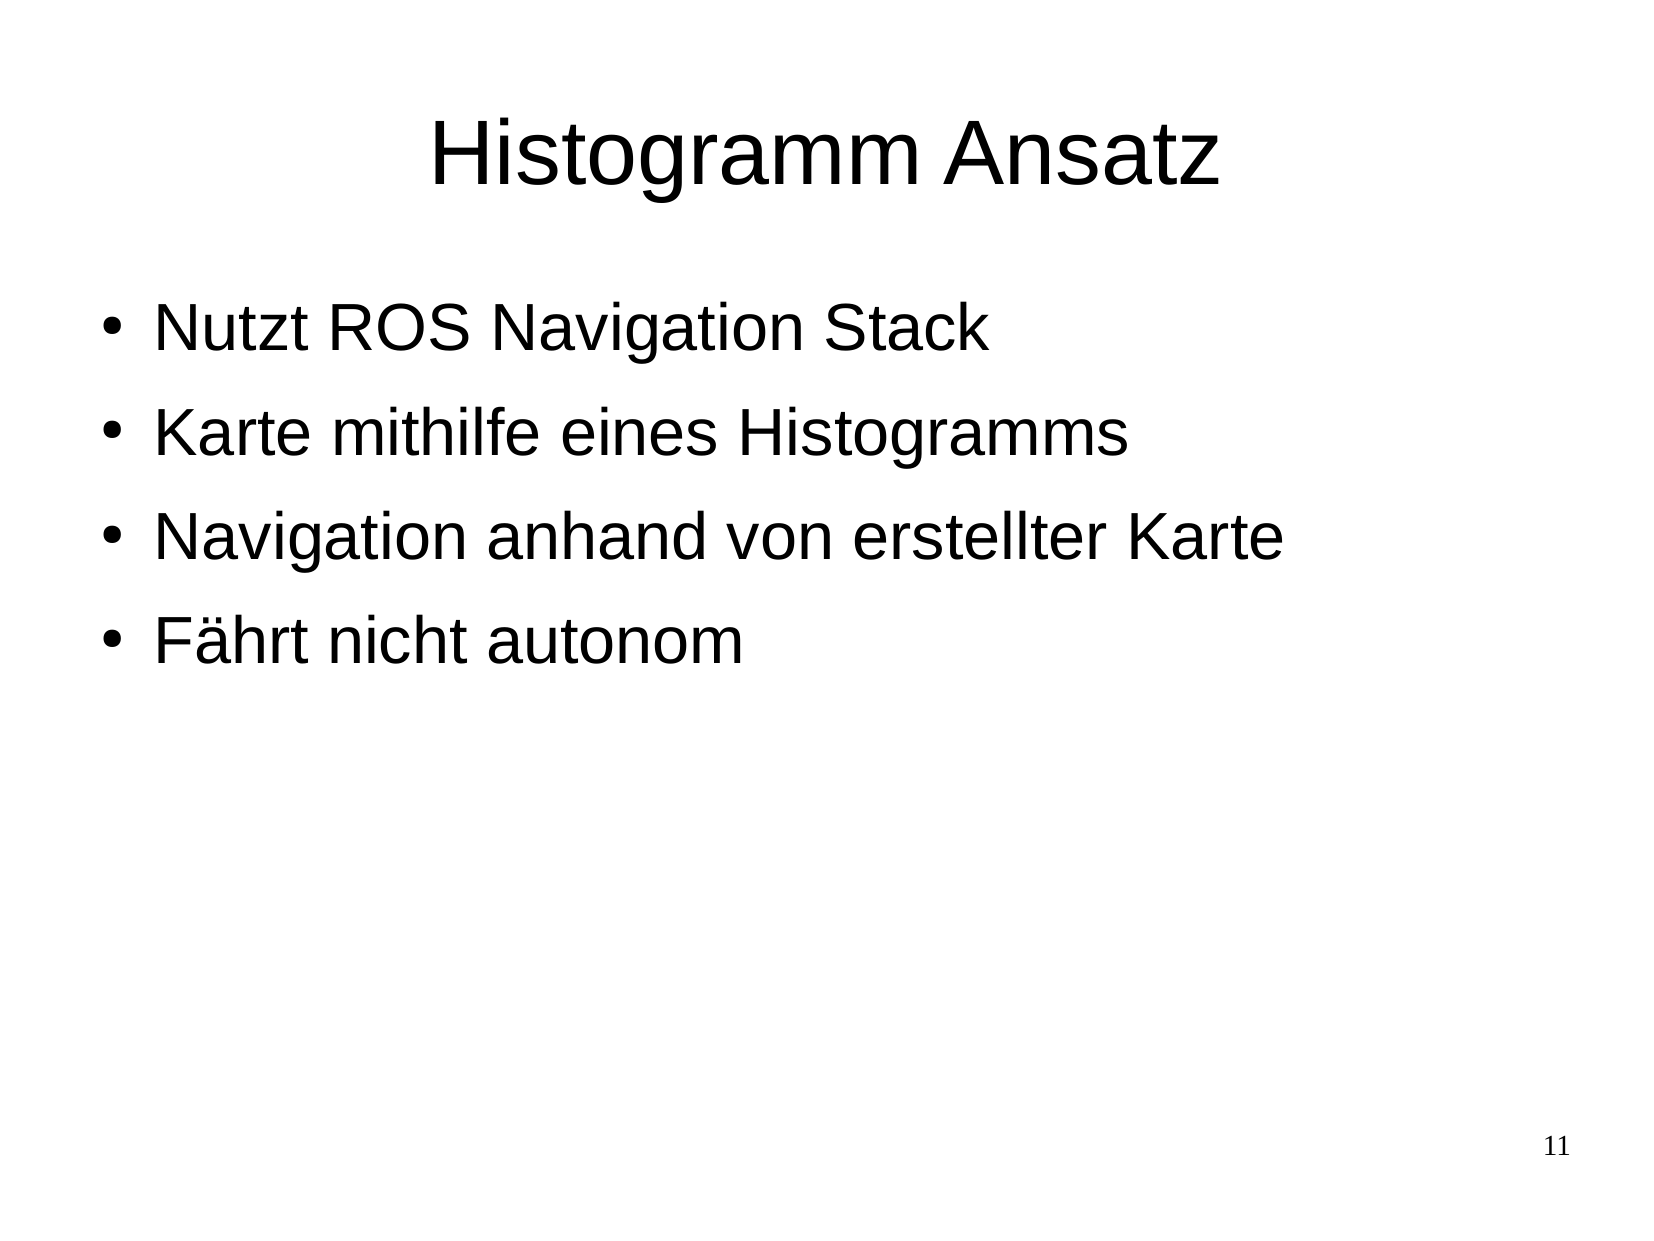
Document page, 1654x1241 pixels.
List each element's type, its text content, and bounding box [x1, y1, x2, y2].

list Nutzt ROS Navigation Stack Karte mithilfe eines Histogramms Navigation anhand von erstellter Karte Fährt nicht autonom [82, 290, 1538, 1010]
title Histogramm Ansatz [82, 49, 1571, 257]
